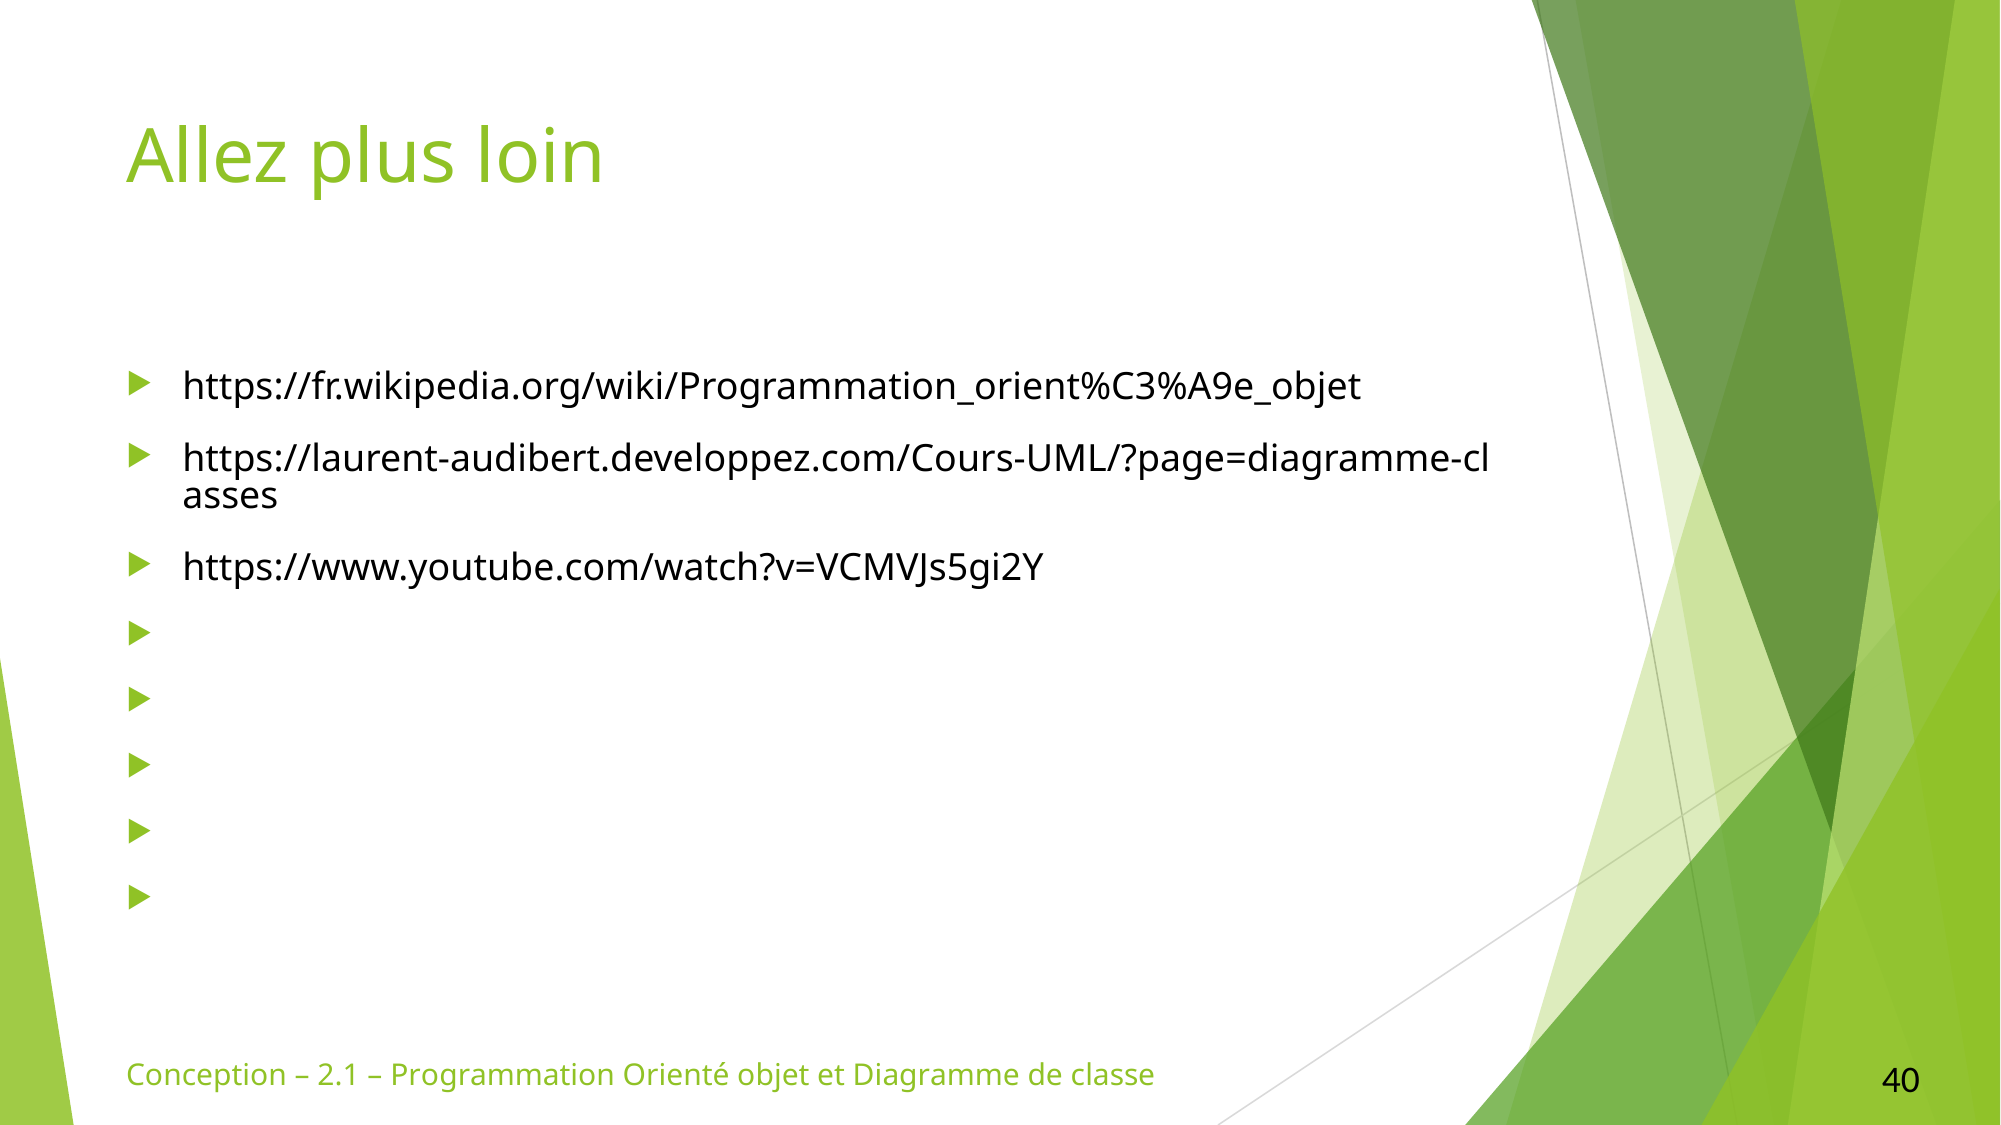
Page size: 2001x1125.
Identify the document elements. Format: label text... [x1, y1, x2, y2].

list https://fr.wikipedia.org/wiki/Programmation_orient%C3%A9e_objet https://laurent-audibert.developpez.com/Cours-UML/?page=diagramme-classes https://www.youtube.com/watch?v=VCMVJs5gi2Y [111, 354, 1522, 992]
title Allez plus loin [111, 99, 1522, 317]
text_box [1866, 1047, 1979, 1108]
text_box Conception – 2.1 – Programmation Orienté objet et Diagramme de classe [111, 1047, 1210, 1109]
